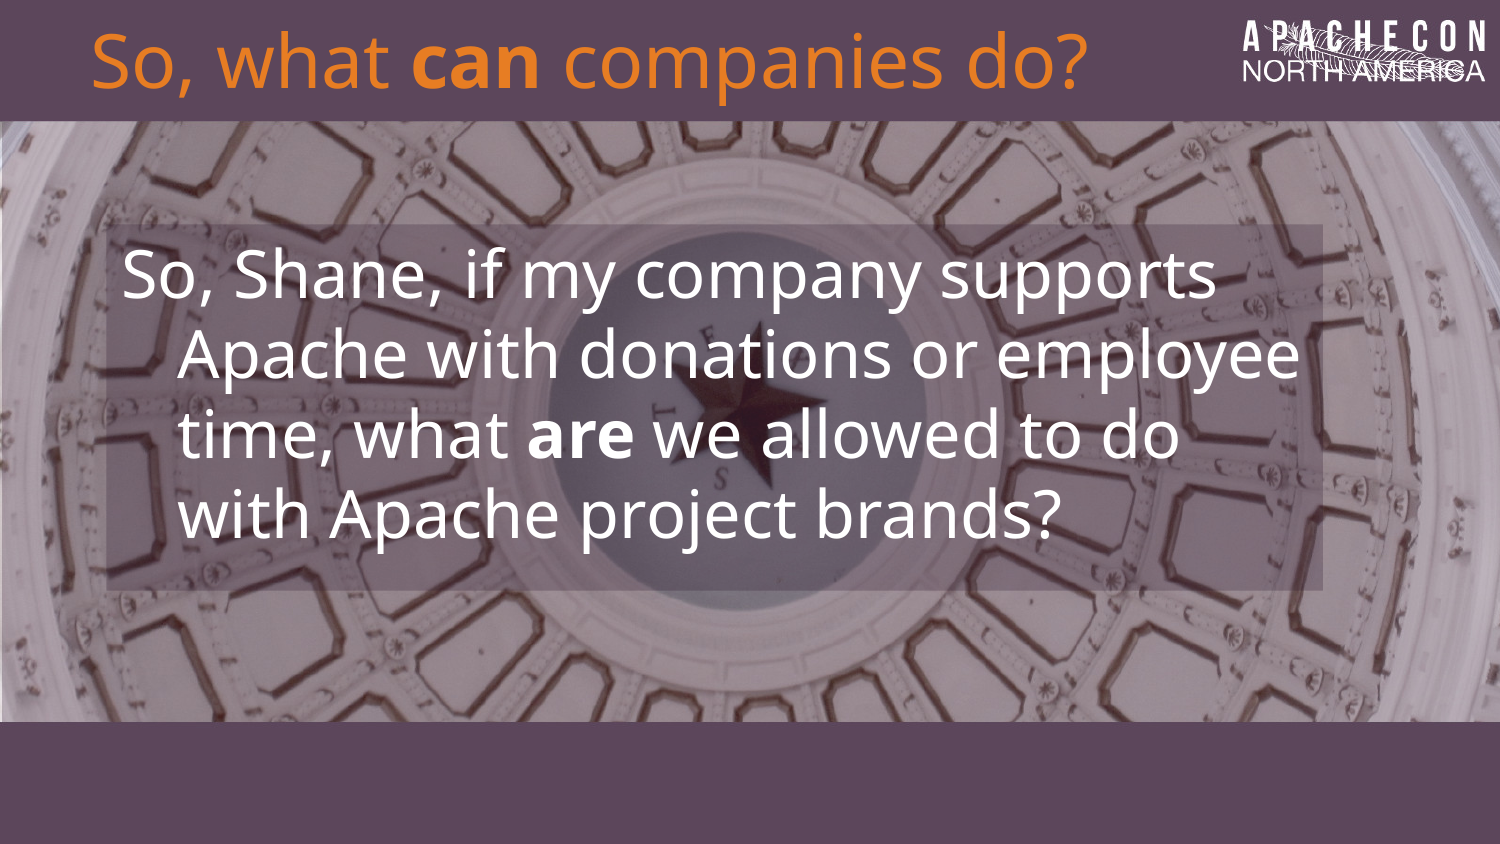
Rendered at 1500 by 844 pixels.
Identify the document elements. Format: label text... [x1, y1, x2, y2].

picture [0, 0, 1500, 844]
text_box So, what can companies do? [75, 6, 1116, 107]
text_box So, Shane, if my company supports Apache with donations or employee time, what are we allowed to do with Apache project brands? [106, 224, 1323, 591]
